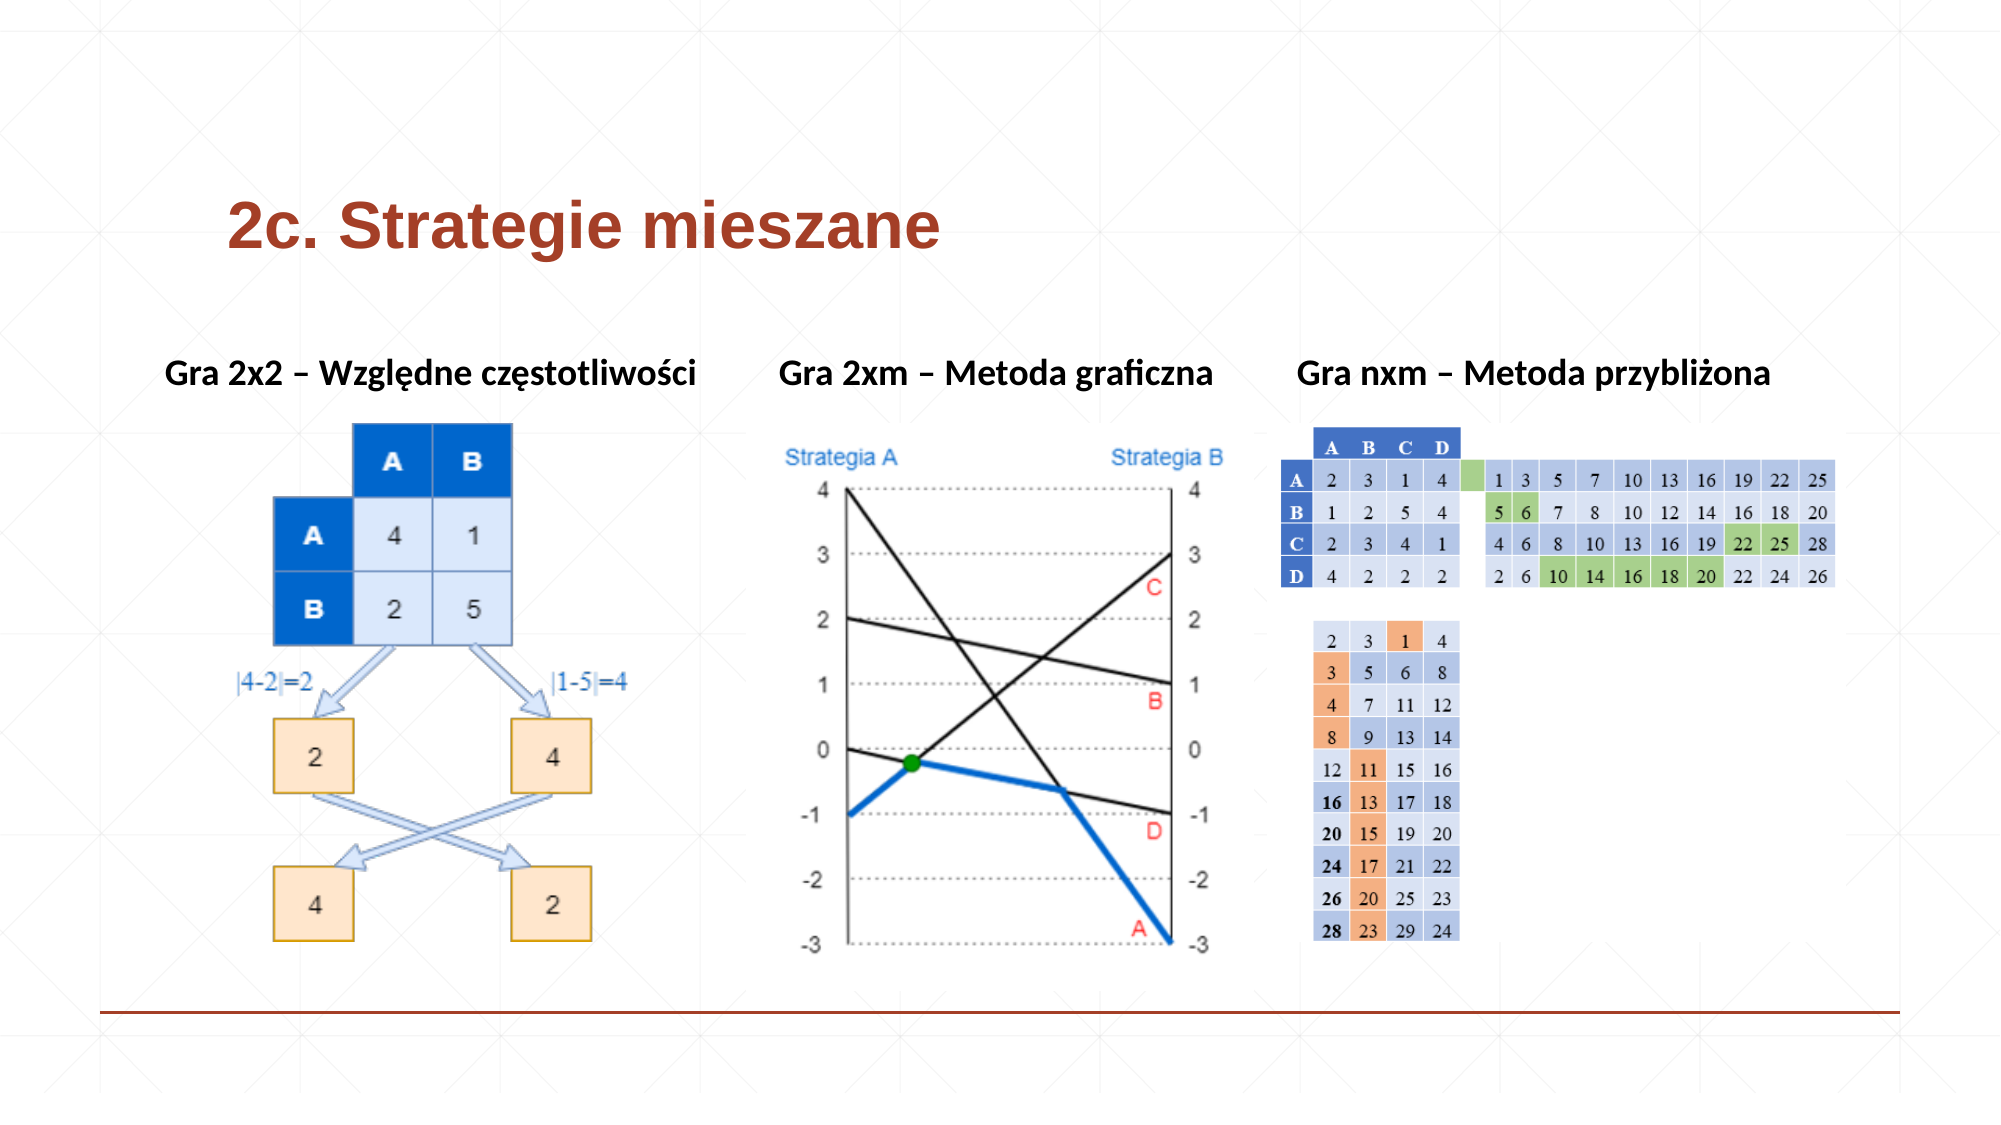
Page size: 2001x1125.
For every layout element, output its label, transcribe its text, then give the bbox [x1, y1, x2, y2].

text_box Gra 2xm – Metoda graficzna [763, 340, 1235, 402]
title 2c. Strategie mieszane [212, 82, 1788, 271]
picture [236, 423, 630, 942]
text_box Gra nxm – Metoda przybliżona [1281, 340, 1792, 402]
picture [746, 423, 1254, 991]
text_box Gra 2x2 – Względne częstotliwości [149, 340, 716, 402]
picture [1267, 423, 1846, 942]
